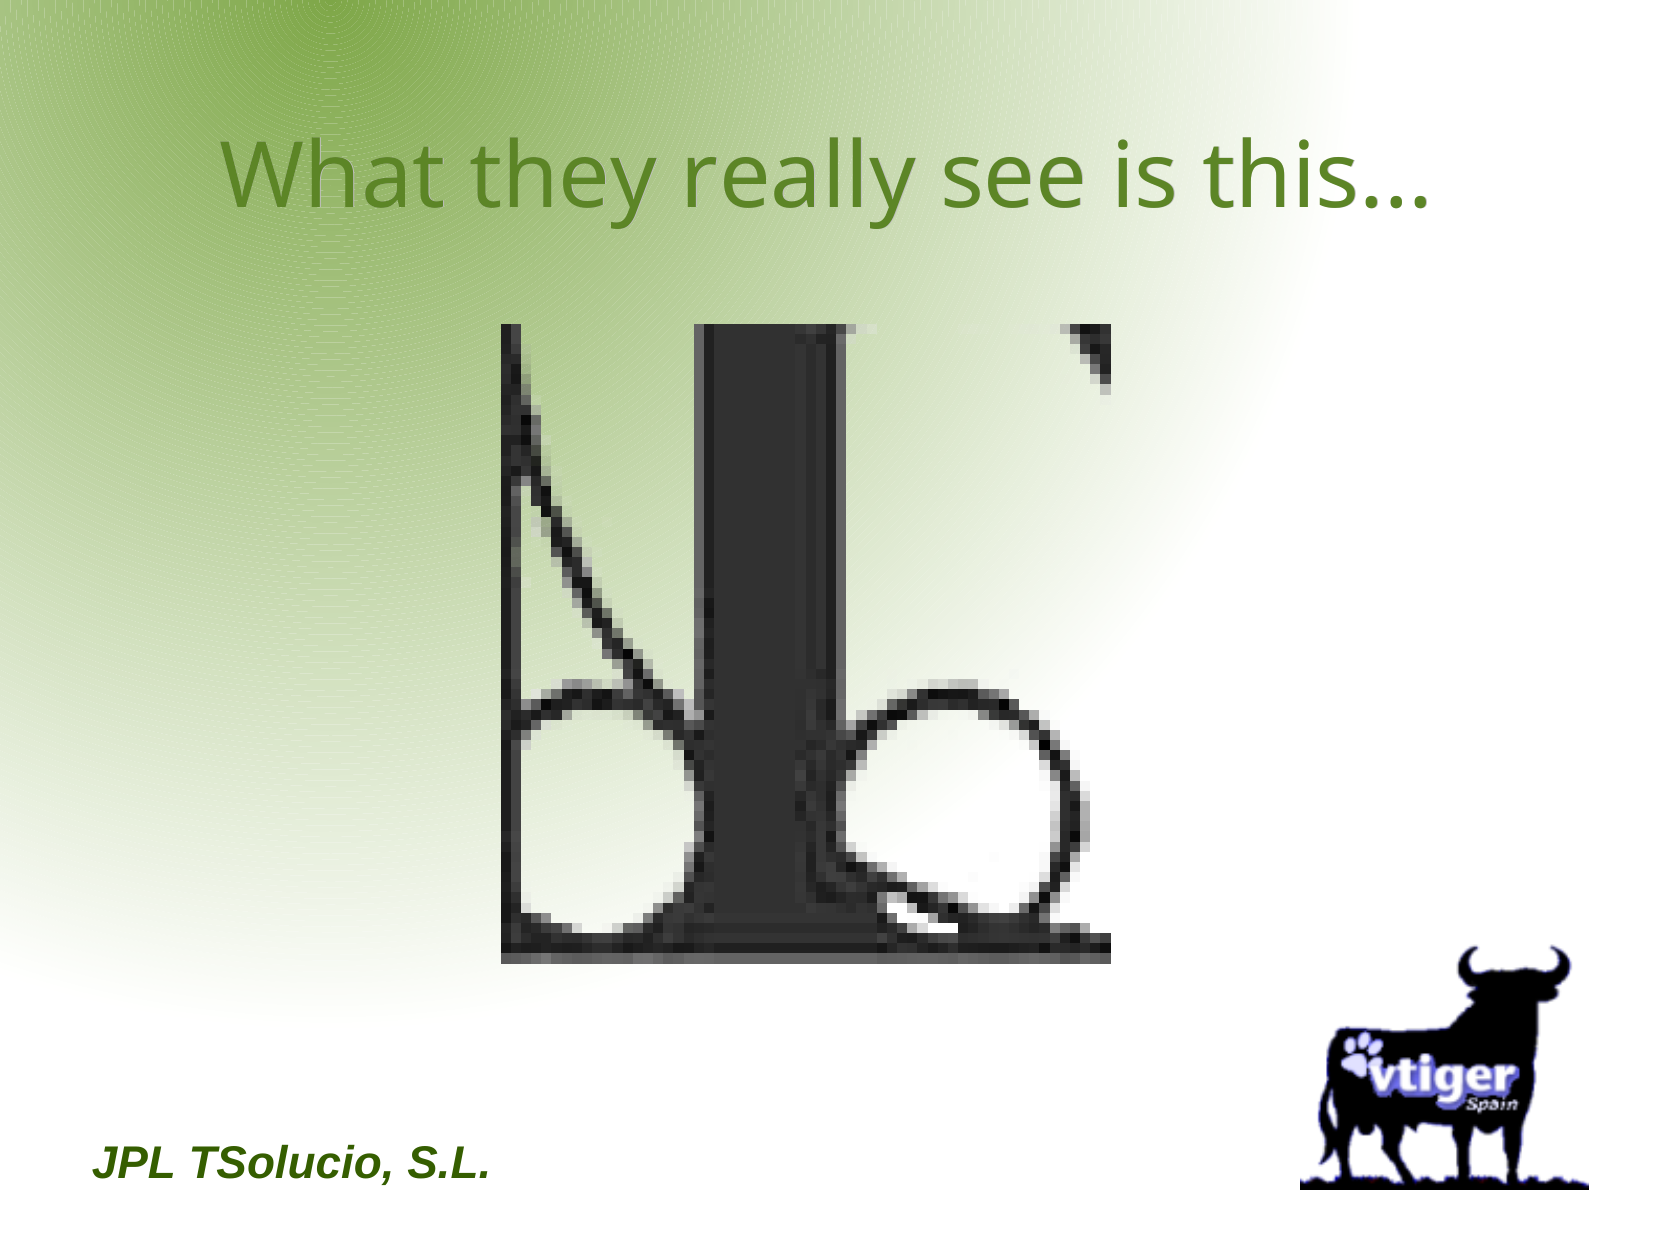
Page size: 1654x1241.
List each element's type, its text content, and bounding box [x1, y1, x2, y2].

title What they really see is this... [0, 118, 1654, 226]
picture [1300, 939, 1589, 1190]
picture [501, 324, 1111, 964]
